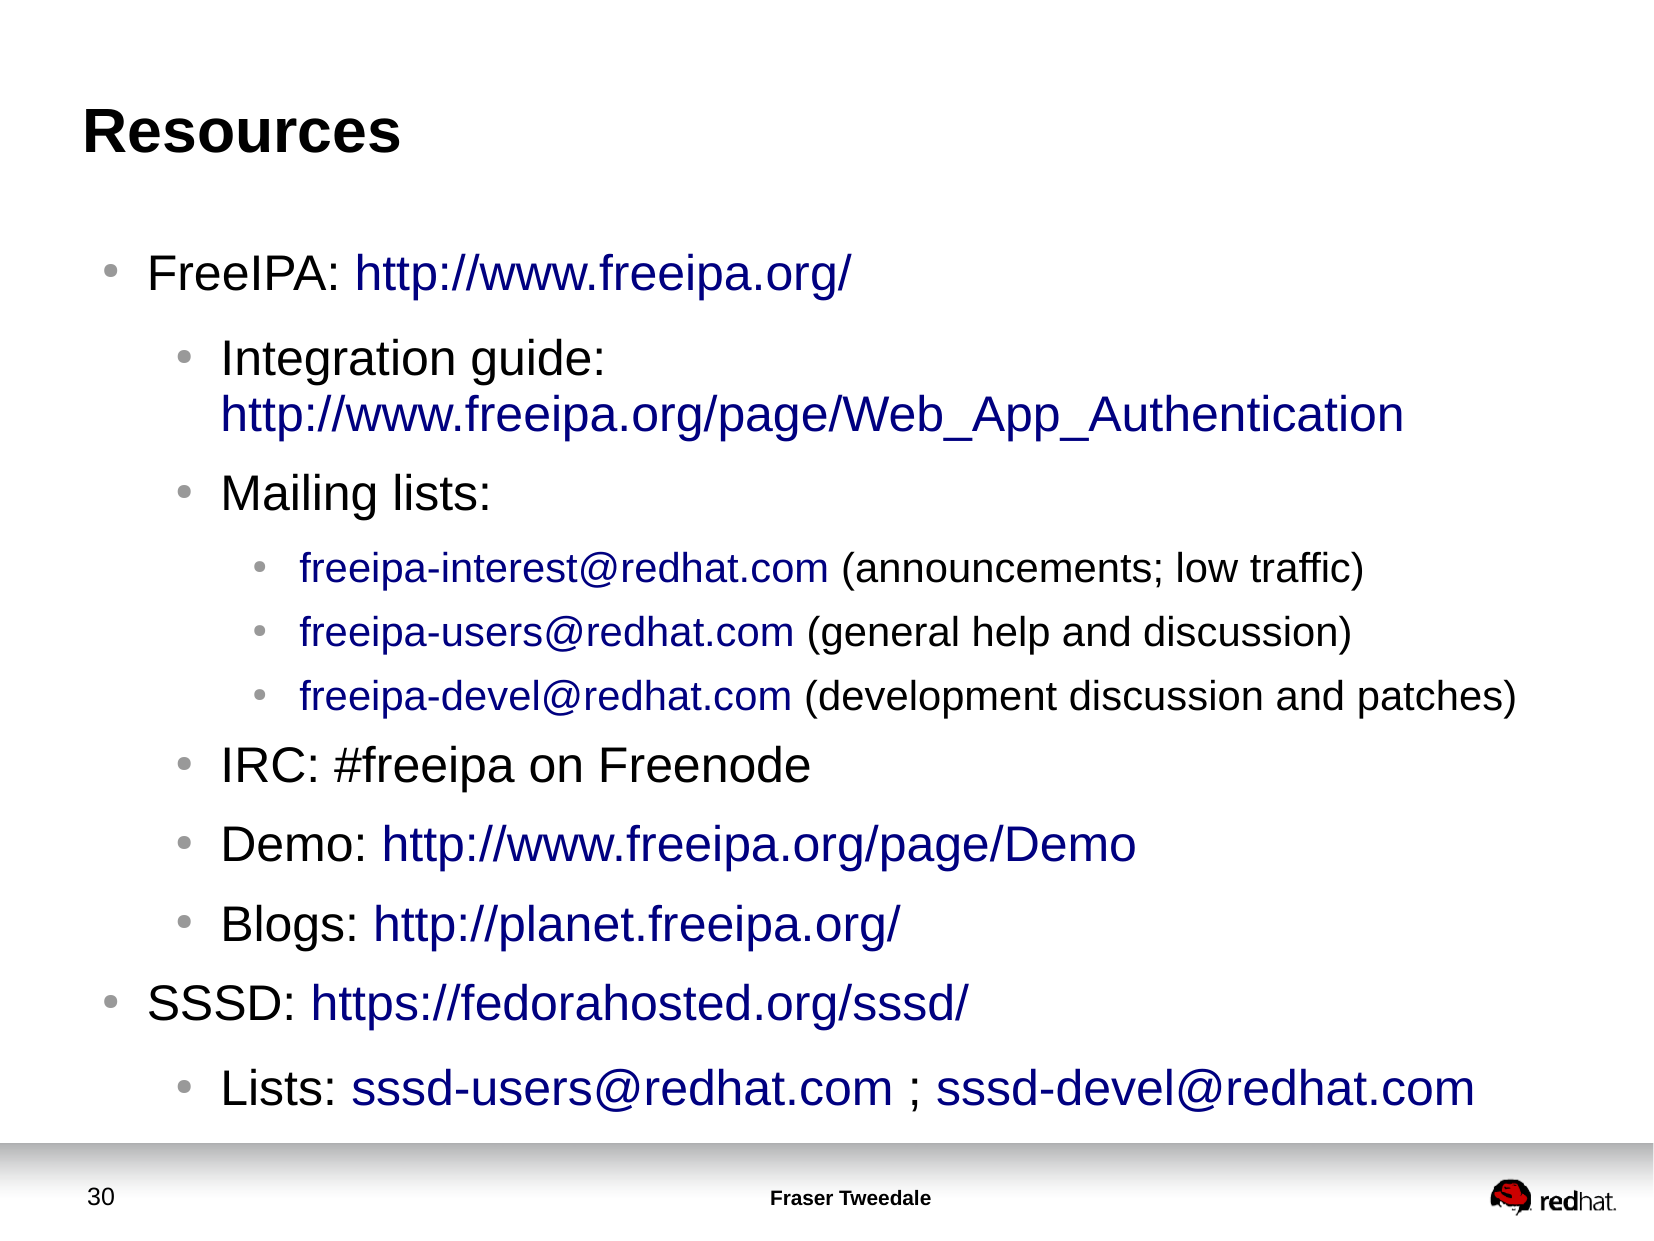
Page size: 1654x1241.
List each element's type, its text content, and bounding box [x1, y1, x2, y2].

picture [0, 1143, 1654, 1241]
list FreeIPA: http://www.freeipa.org/ Integration guide: http://www.freeipa.org/page/Web_App_Authentication Mailing lists: freeipa-interest@redhat.com (announcements; low traffic) freeipa-users@redhat.com (general help and discussion) freeipa-devel@redhat.com (development discussion and patches) IRC: #freeipa on Freenode Demo: http://www.freeipa.org/page/Demo Blogs: http://planet.freeipa.org/ SSSD: https://fedorahosted.org/sssd/ Lists: sssd-users@redhat.com ; sssd-devel@redhat.com [86, 244, 1576, 1117]
title Resources [82, 37, 1571, 226]
